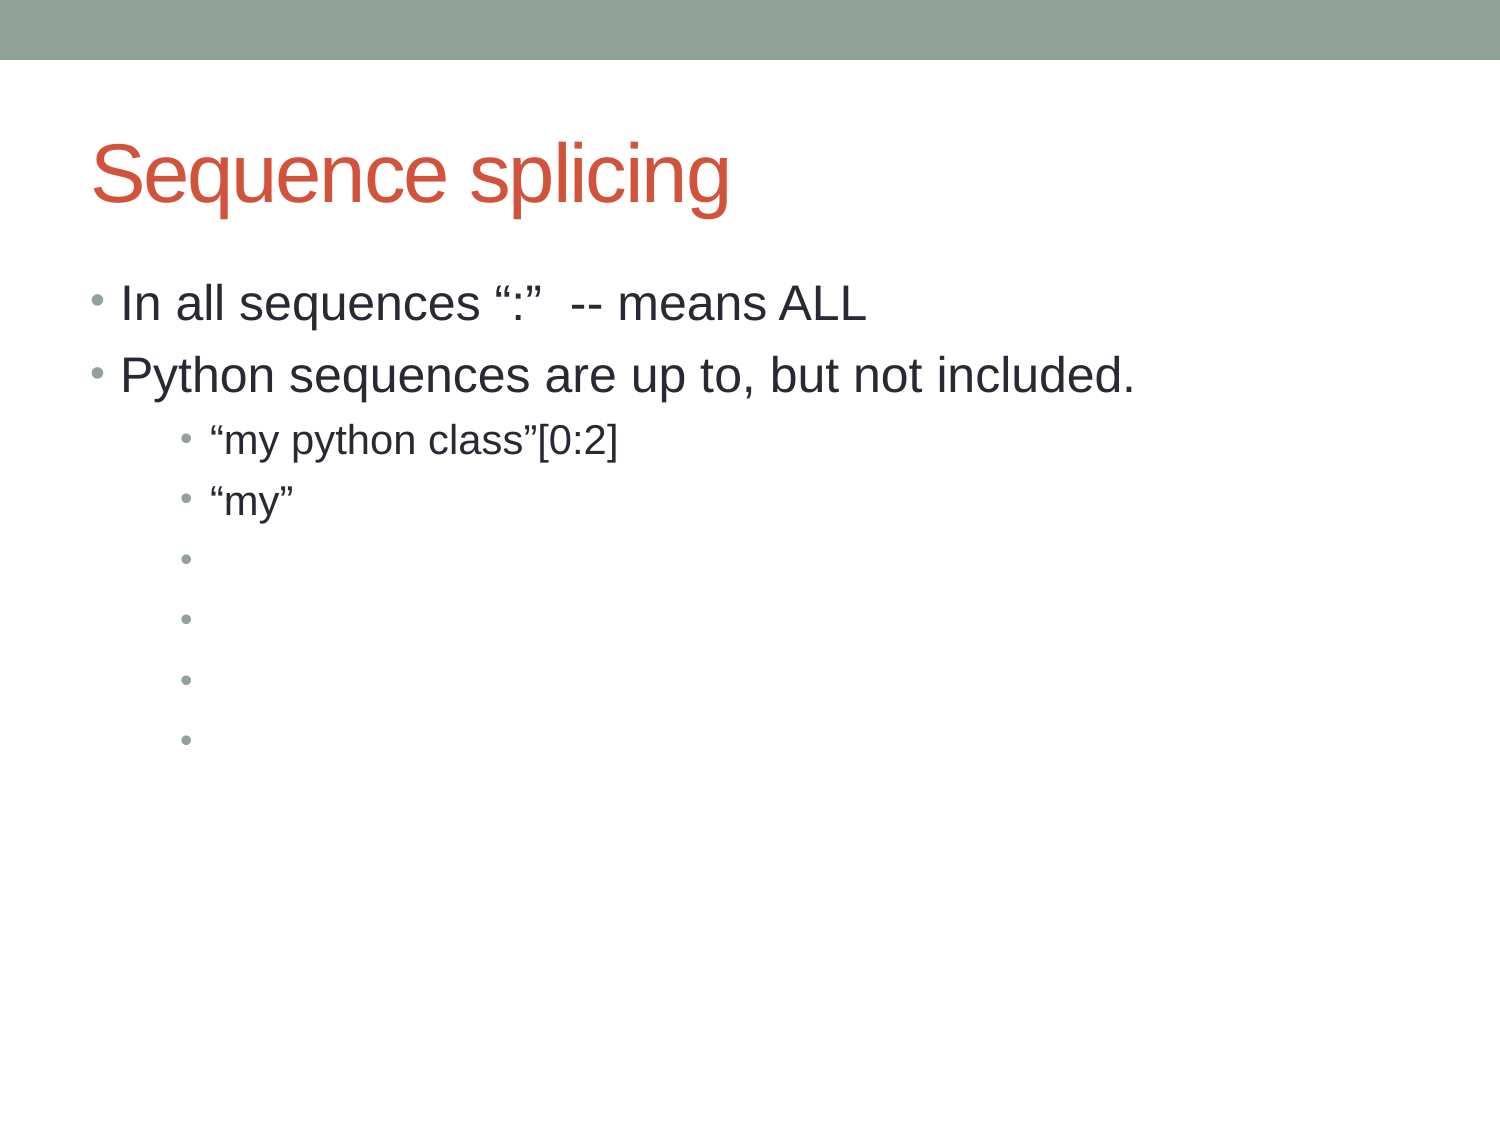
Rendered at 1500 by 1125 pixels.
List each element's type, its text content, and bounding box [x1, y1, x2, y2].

list In all sequences “:” -- means ALL Python sequences are up to, but not included. “my python class”[0:2] “my” [75, 262, 1426, 1063]
title Sequence splicing [75, 87, 1426, 251]
